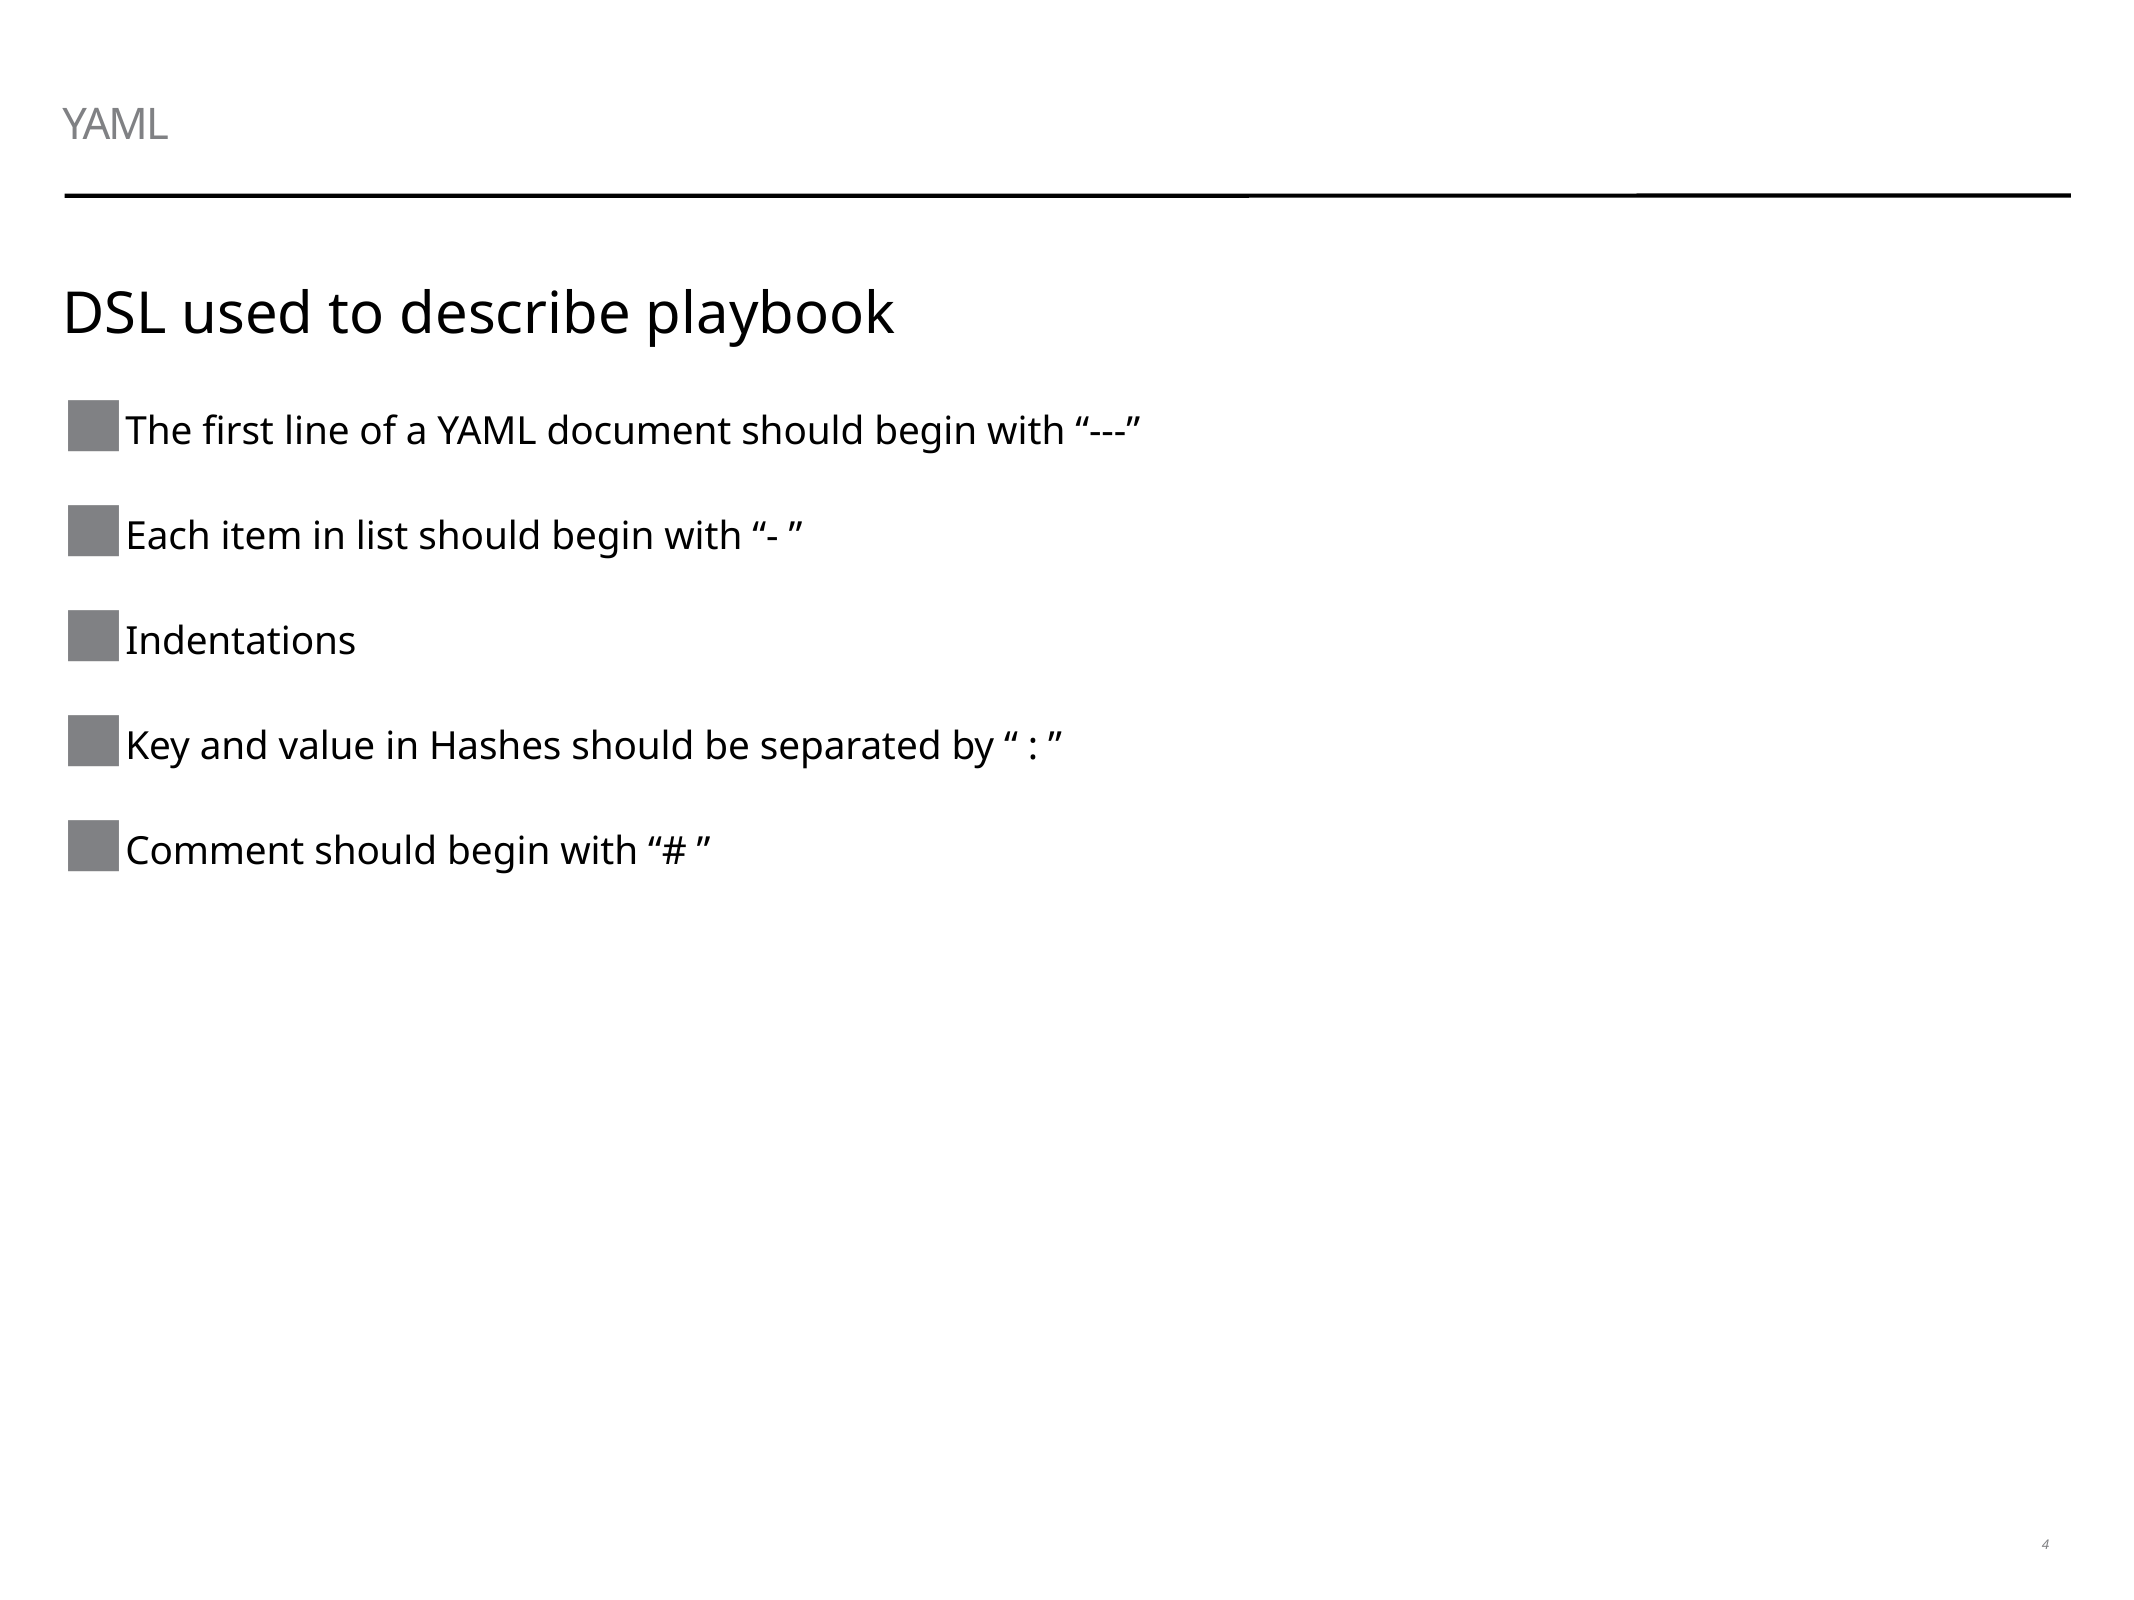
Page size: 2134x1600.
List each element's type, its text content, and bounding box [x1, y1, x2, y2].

title YAML [62, 50, 2071, 169]
slide_number <number> [2026, 1518, 2071, 1567]
list DSL used to describe playbook The first line of a YAML document should begin with “---” Each item in list should begin with “- ” Indentations Key and value in Hashes should be separated by “ : ” Comment should begin with “# ” [62, 233, 2071, 1486]
